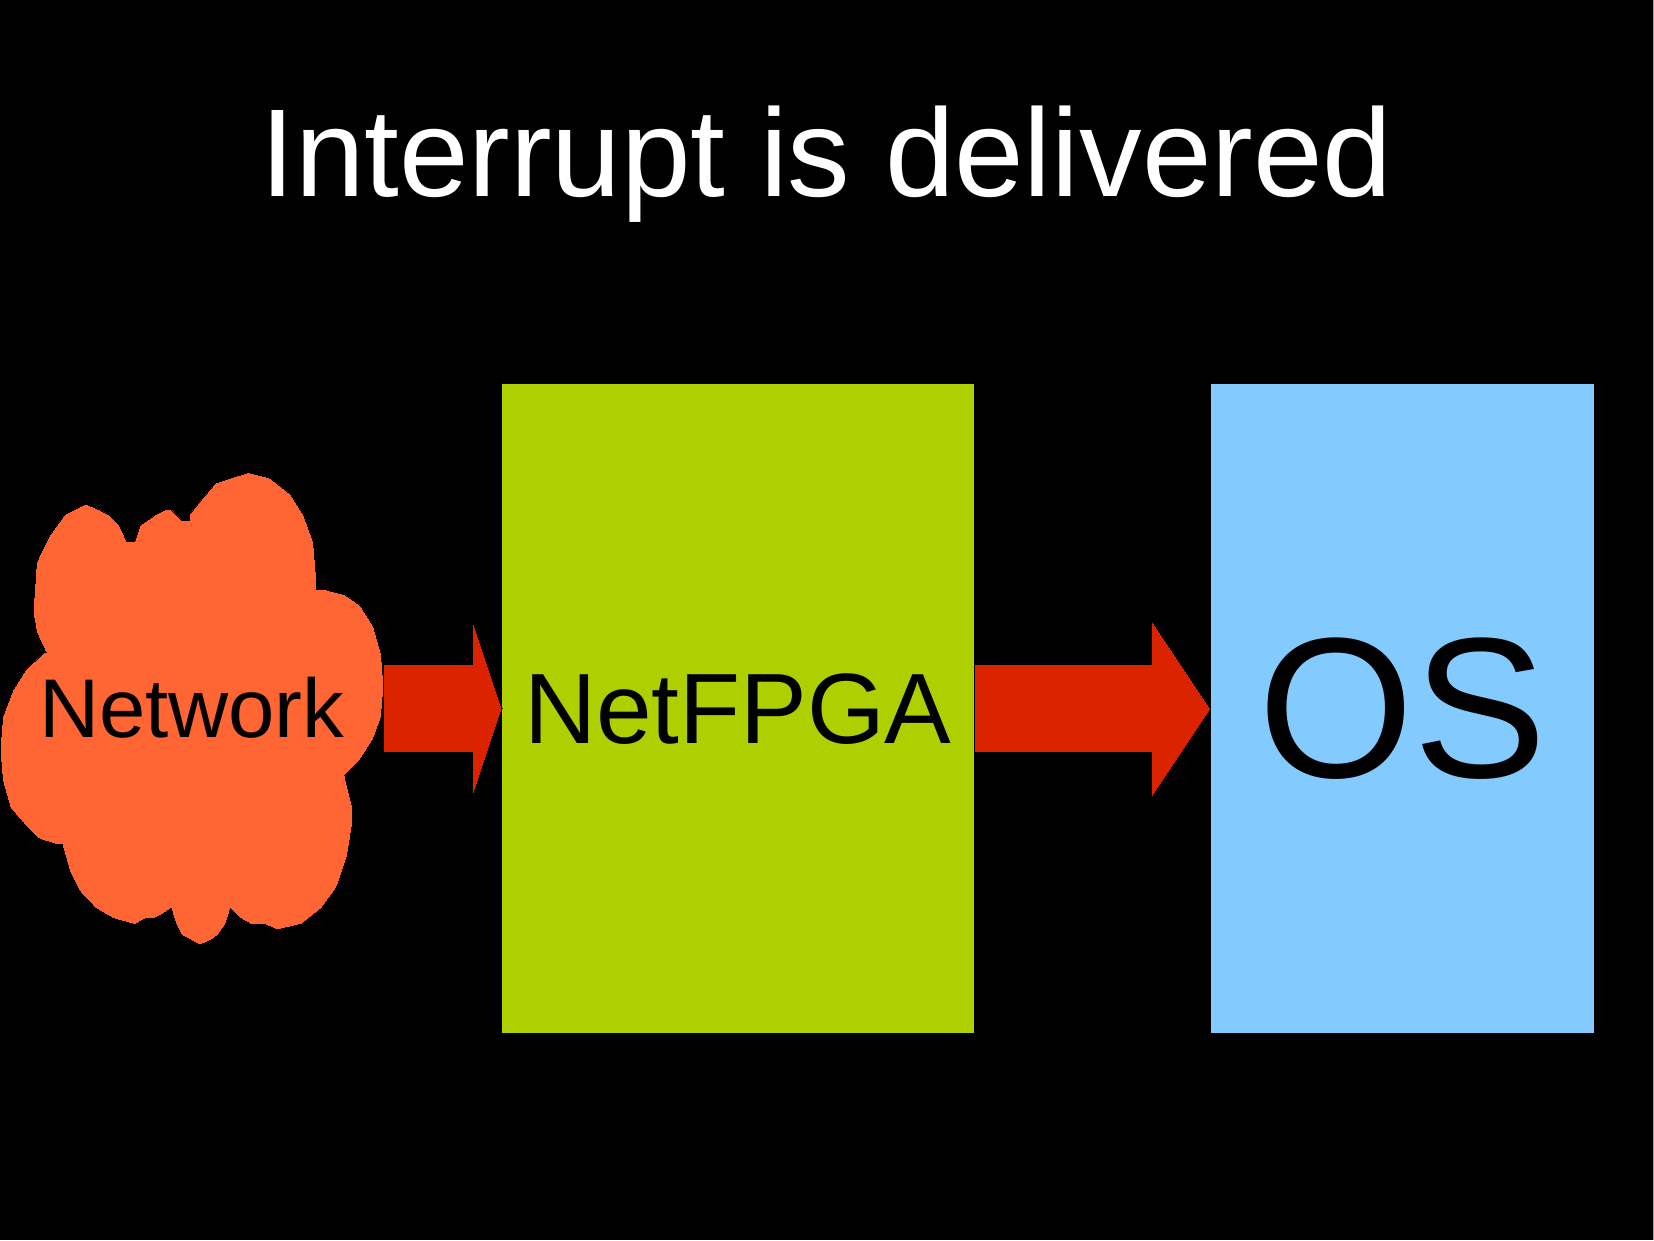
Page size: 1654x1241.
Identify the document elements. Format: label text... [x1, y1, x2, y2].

text_box [383, 620, 503, 798]
title Interrupt is delivered [82, 56, 1571, 250]
text_box NetFPGA [501, 383, 975, 1034]
text_box Network [0, 472, 384, 945]
text_box [974, 620, 1211, 798]
text_box OS [1210, 383, 1595, 1034]
